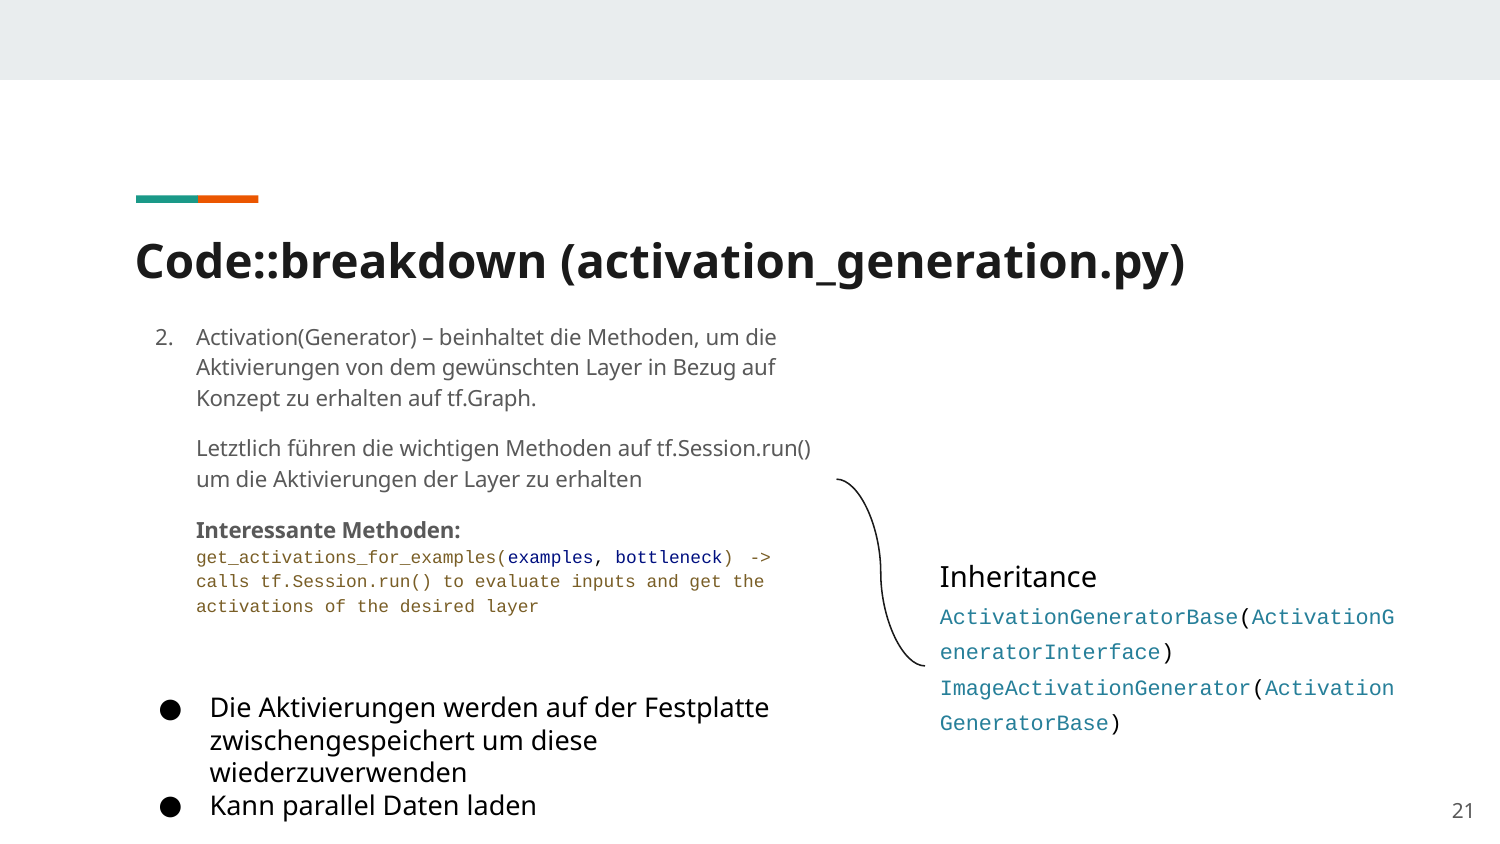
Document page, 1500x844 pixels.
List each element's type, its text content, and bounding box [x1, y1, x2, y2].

slide_number <number> [1400, 779, 1491, 844]
text_box Die Aktivierungen werden auf der Festplatte zwischengespeichert um diese wiederzuverwenden Kann parallel Daten laden [119, 675, 850, 836]
list Activation(Generator) – beinhaltet die Methoden, um die Aktivierungen von dem gewünschten Layer in Bezug auf Konzept zu erhalten auf tf.Graph. Letztlich führen die wichtigen Methoden auf tf.Session.run() um die Aktivierungen der Layer zu erhalten Interessante Methoden: get_activations_for_examples(examples, bottleneck) -> calls tf.Session.run() to evaluate inputs and get the activations of the desired layer [119, 304, 837, 655]
text_box Inheritance ActivationGeneratorBase(ActivationGeneratorInterface) ImageActivationGenerator(ActivationGeneratorBase) [924, 543, 1418, 785]
title Code::breakdown (activation_generation.py) [119, 216, 1381, 305]
